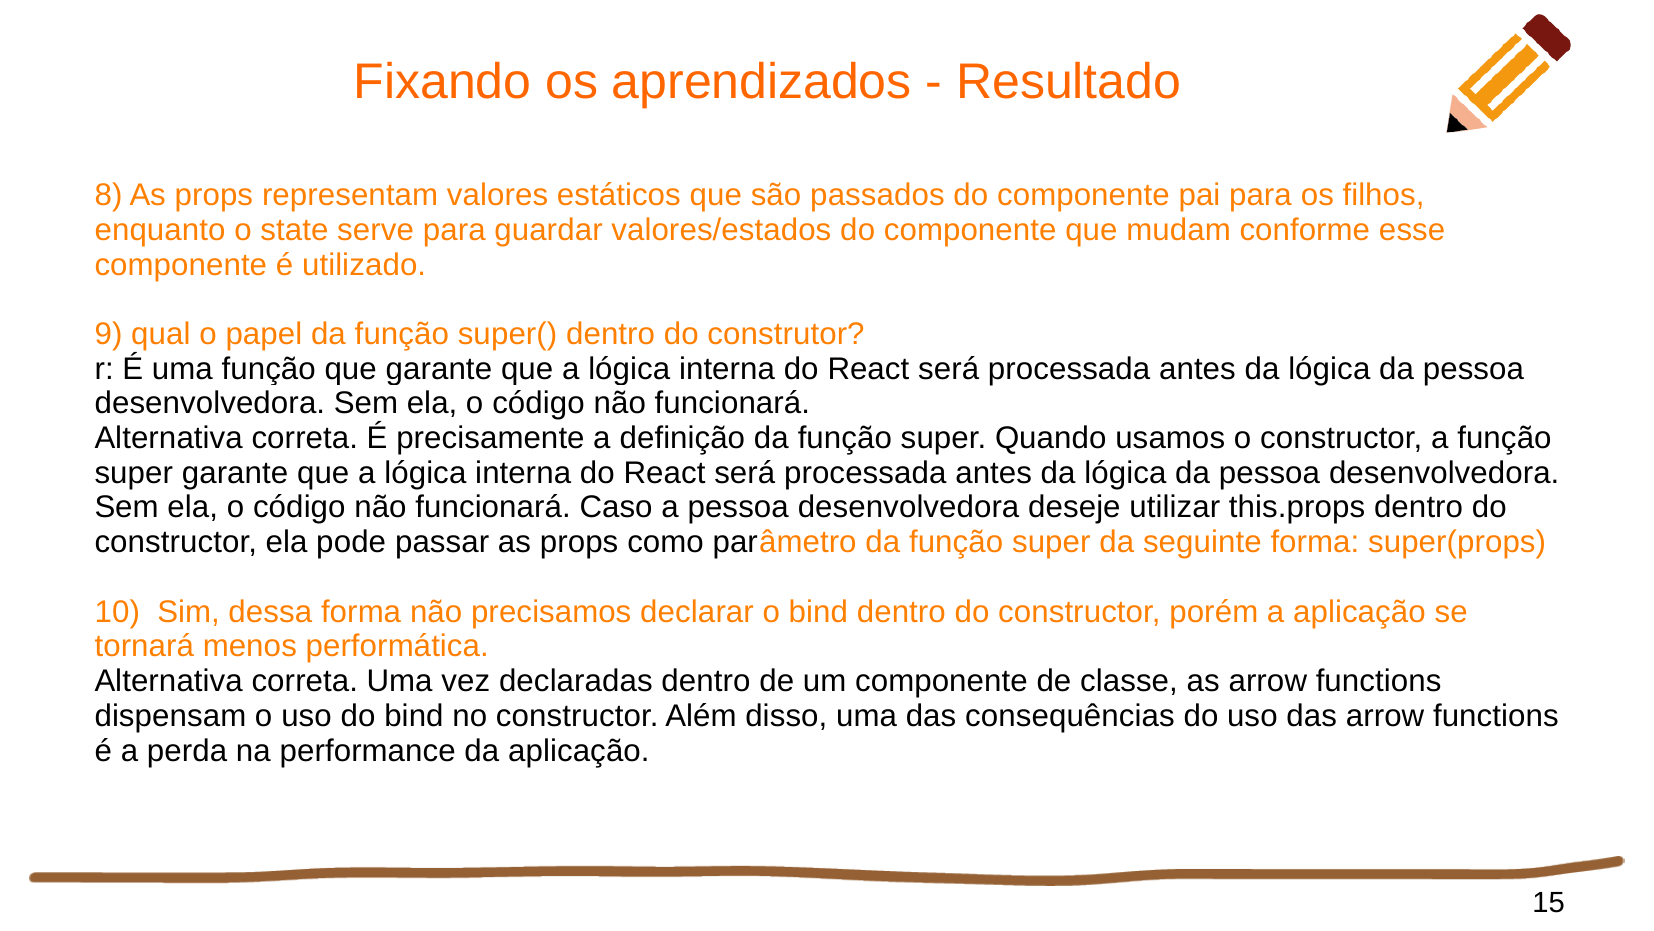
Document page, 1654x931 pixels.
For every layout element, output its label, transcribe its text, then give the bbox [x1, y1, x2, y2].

subtitle 8) As props representam valores estáticos que são passados do componente pai para os filhos, enquanto o state serve para guardar valores/estados do componente que mudam conforme esse componente é utilizado. 9) qual o papel da função super() dentro do construtor? r: É uma função que garante que a lógica interna do React será processada antes da lógica da pessoa desenvolvedora. Sem ela, o código não funcionará. Alternativa correta. É precisamente a definição da função super. Quando usamos o constructor, a função super garante que a lógica interna do React será processada antes da lógica da pessoa desenvolvedora. Sem ela, o código não funcionará. Caso a pessoa desenvolvedora deseje utilizar this.props dentro do constructor, ela pode passar as props como parâmetro da função super da seguinte forma: super(props) 10) Sim, dessa forma não precisamos declarar o bind dentro do constructor, porém a aplicação se tornará menos performática. Alternativa correta. Uma vez declaradas dentro de um componente de classe, as arrow functions dispensam o uso do bind no constructor. Além disso, uma das consequências do uso das arrow functions é a perda na performance da aplicação. [59, 177, 1565, 931]
picture [1565, 856, 1625, 886]
title Fixando os aprendizados - Resultado [88, 29, 1447, 133]
picture [29, 856, 59, 886]
picture [1446, 14, 1571, 133]
